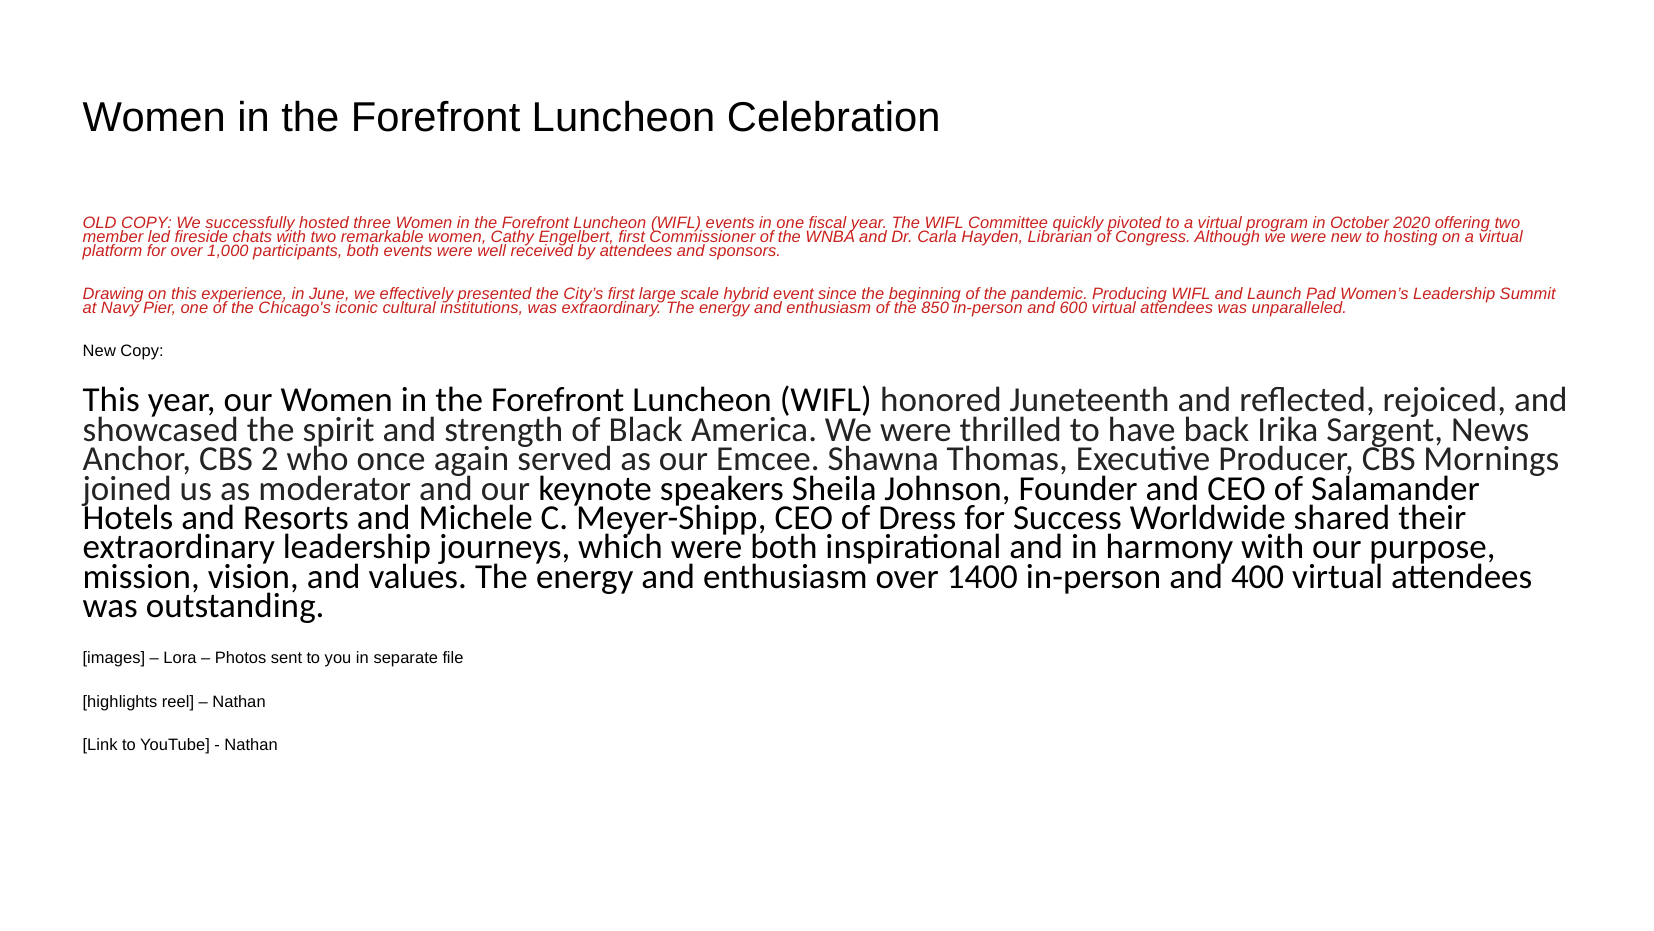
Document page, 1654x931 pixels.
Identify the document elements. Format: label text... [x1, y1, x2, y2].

list OLD COPY: We successfully hosted three Women in the Forefront Luncheon (WIFL) events in one fiscal year. The WIFL Committee quickly pivoted to a virtual program in October 2020 offering two member led fireside chats with two remarkable women, Cathy Engelbert, first Commissioner of the WNBA and Dr. Carla Hayden, Librarian of Congress. Although we were new to hosting on a virtual platform for over 1,000 participants, both events were well received by attendees and sponsors. Drawing on this experience, in June, we effectively presented the City’s first large scale hybrid event since the beginning of the pandemic. Producing WIFL and Launch Pad Women’s Leadership Summit at Navy Pier, one of the Chicago's iconic cultural institutions, was extraordinary. The energy and enthusiasm of the 850 in-person and 600 virtual attendees was unparalleled. New Copy: This year, our Women in the Forefront Luncheon (WIFL) honored Juneteenth and reflected, rejoiced, and showcased the spirit and strength of Black America. We were thrilled to have back Irika Sargent, News Anchor, CBS 2 who once again served as our Emcee. Shawna Thomas, Executive Producer, CBS Mornings joined us as moderator and our keynote speakers Sheila Johnson, Founder and CEO of Salamander Hotels and Resorts and Michele C. Meyer-Shipp, CEO of Dress for Success Worldwide shared their extraordinary leadership journeys, which were both inspirational and in harmony with our purpose, mission, vision, and values. The energy and enthusiasm over 1400 in-person and 400 virtual attendees was outstanding. [images] – Lora – Photos sent to you in separate file [highlights reel] – Nathan [Link to YouTube] - Nathan [82, 217, 1571, 758]
title Women in the Forefront Luncheon Celebration [82, 37, 1571, 193]
